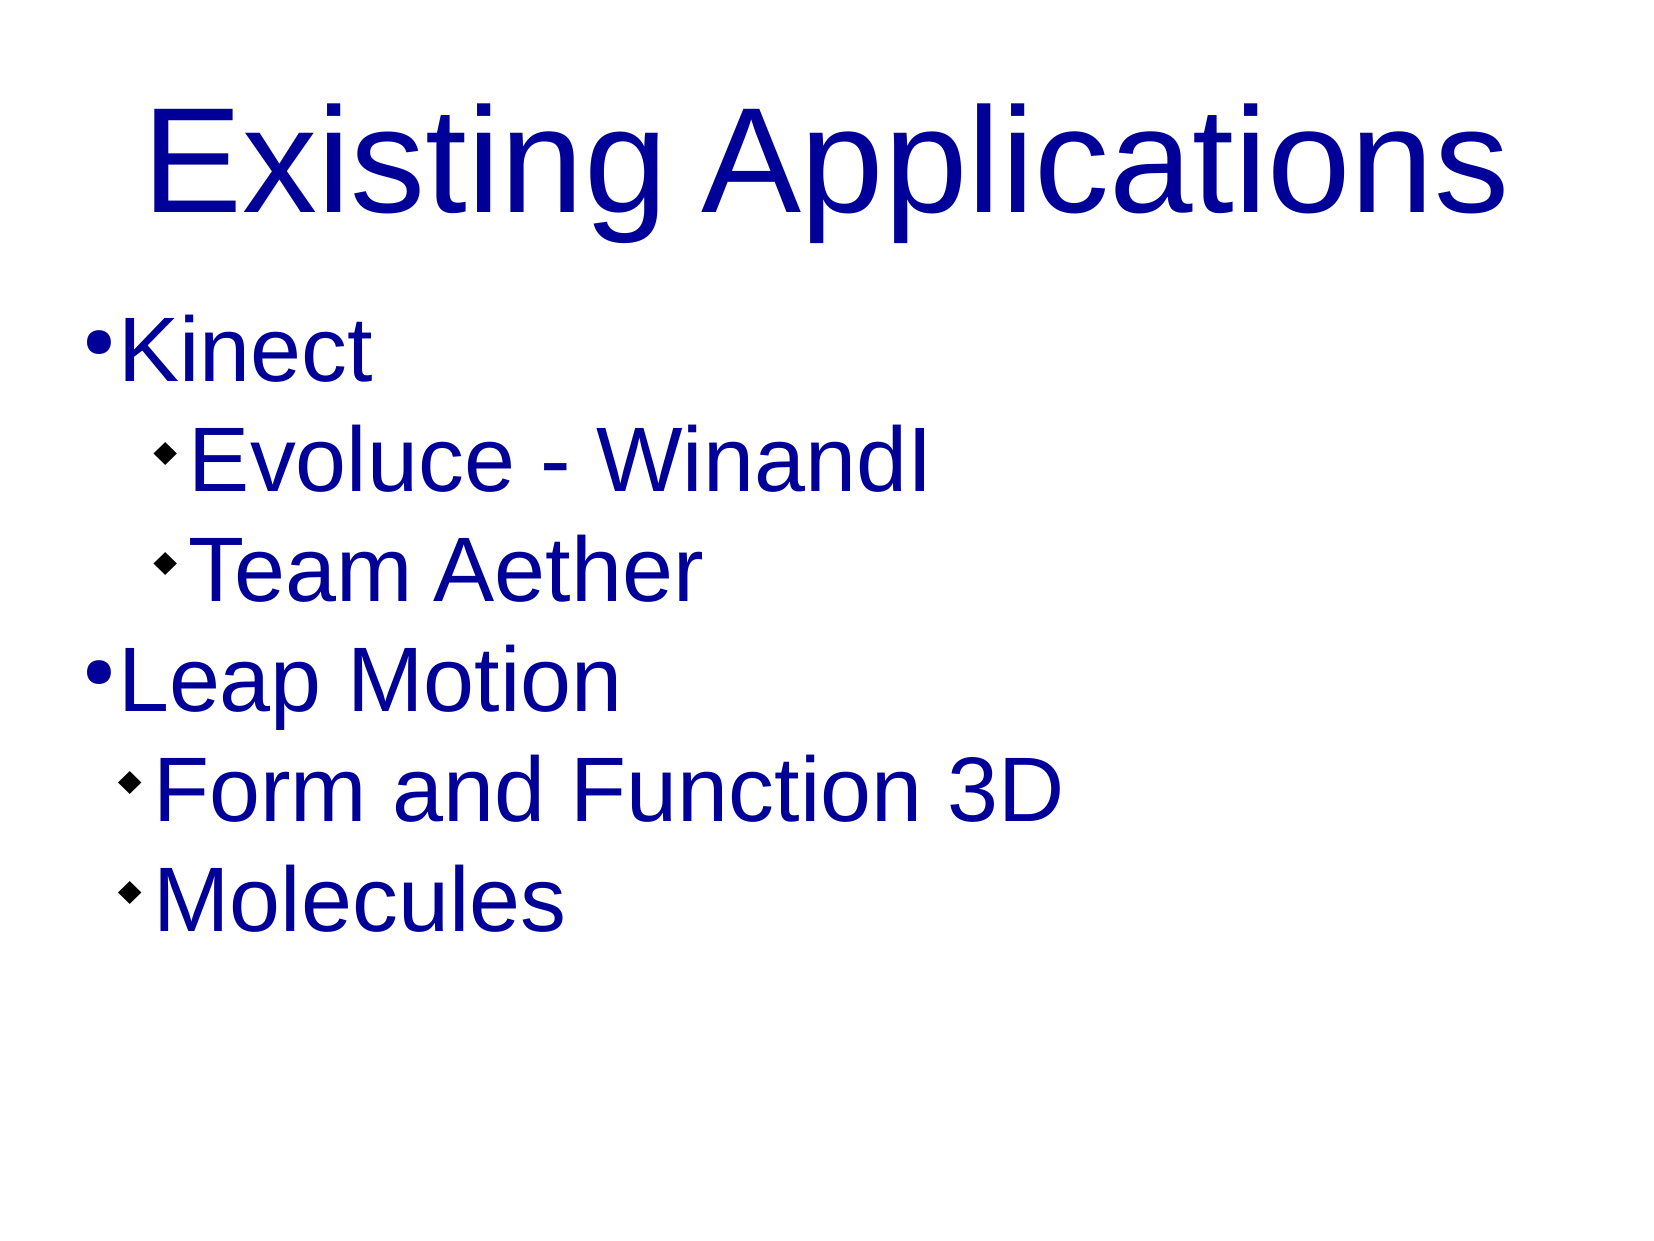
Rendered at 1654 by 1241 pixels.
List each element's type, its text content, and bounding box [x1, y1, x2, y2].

text_box Kinect Evoluce - WinandI Team Aether Leap Motion Form and Function 3D Molecules [82, 290, 1571, 1010]
text_box Existing Applications [82, 49, 1571, 257]
